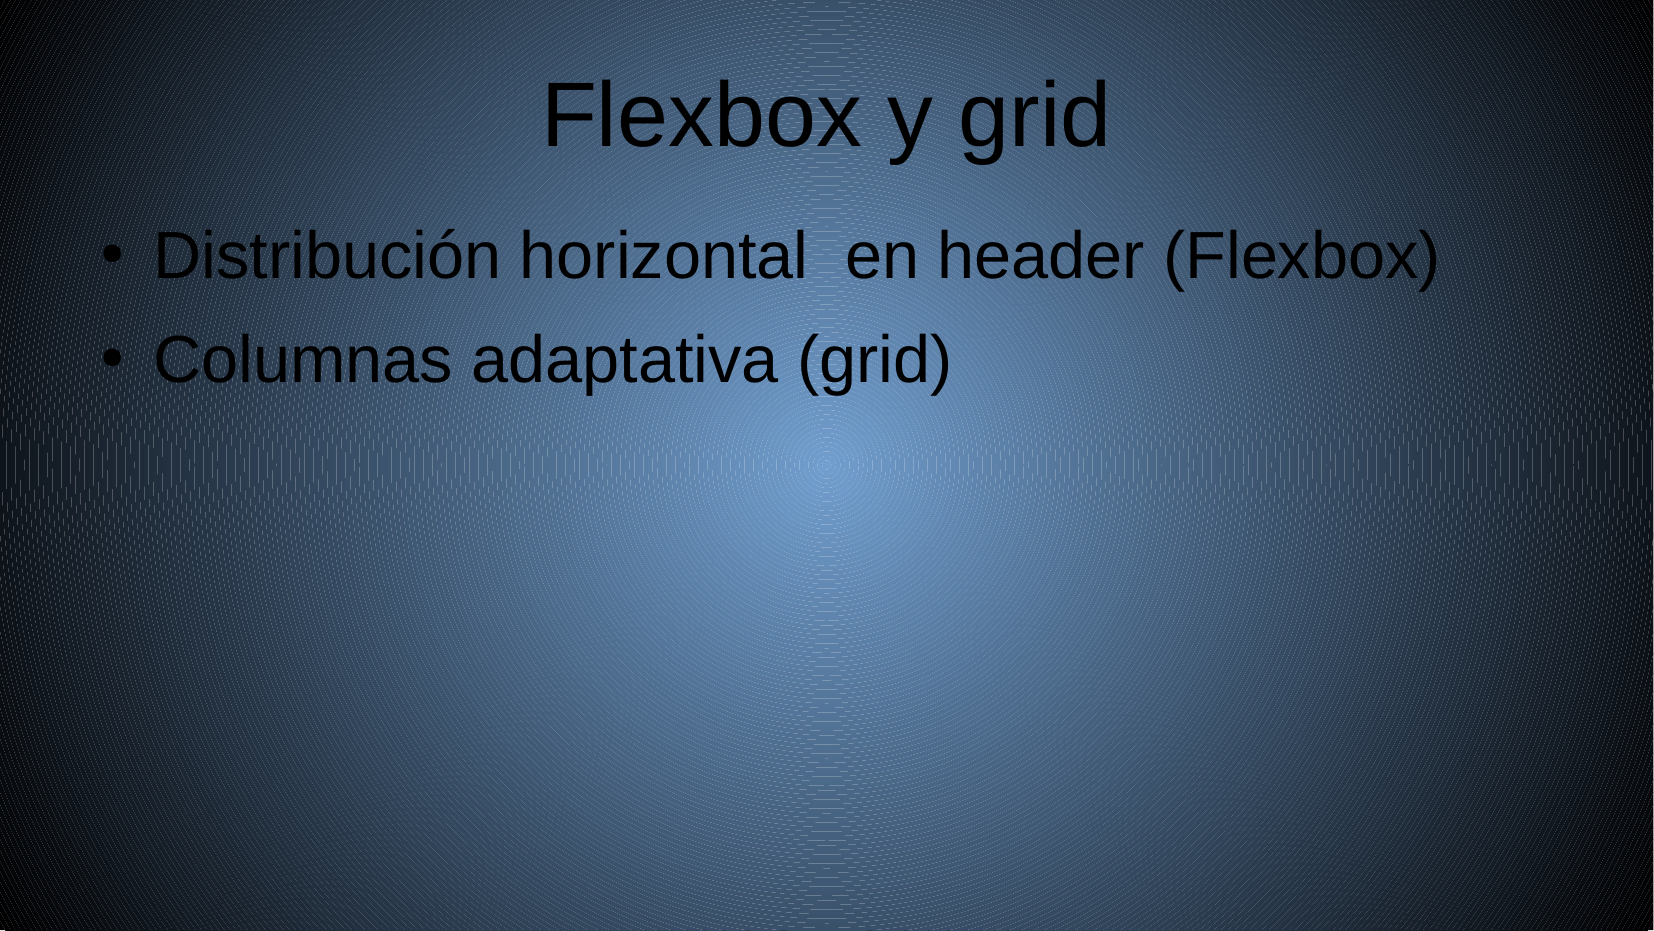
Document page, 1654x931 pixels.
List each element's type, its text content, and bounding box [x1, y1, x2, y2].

title Flexbox y grid [82, 37, 1571, 193]
list Distribución horizontal en header (Flexbox) Columnas adaptativa (grid) [82, 217, 1571, 758]
